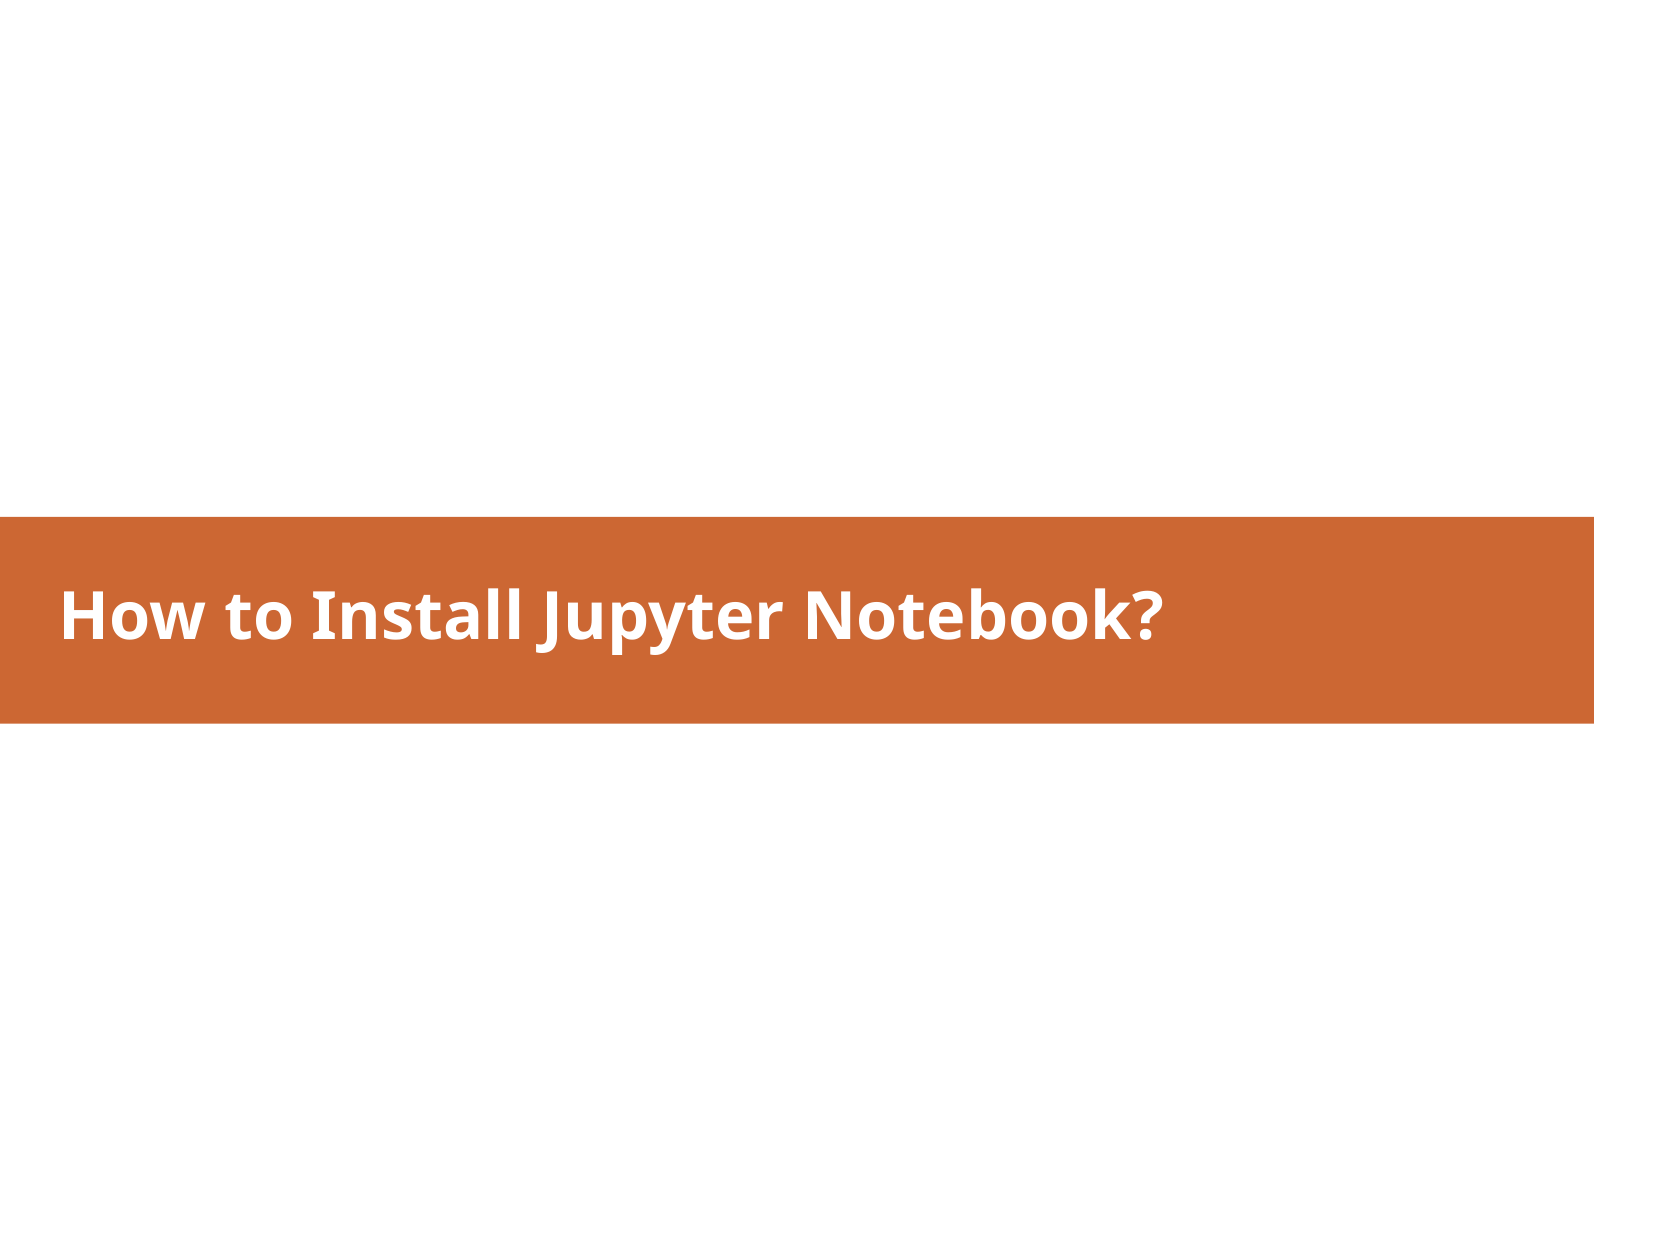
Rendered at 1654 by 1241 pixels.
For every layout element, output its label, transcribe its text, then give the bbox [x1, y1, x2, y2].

title How to Install Jupyter Notebook? [58, 579, 1594, 659]
